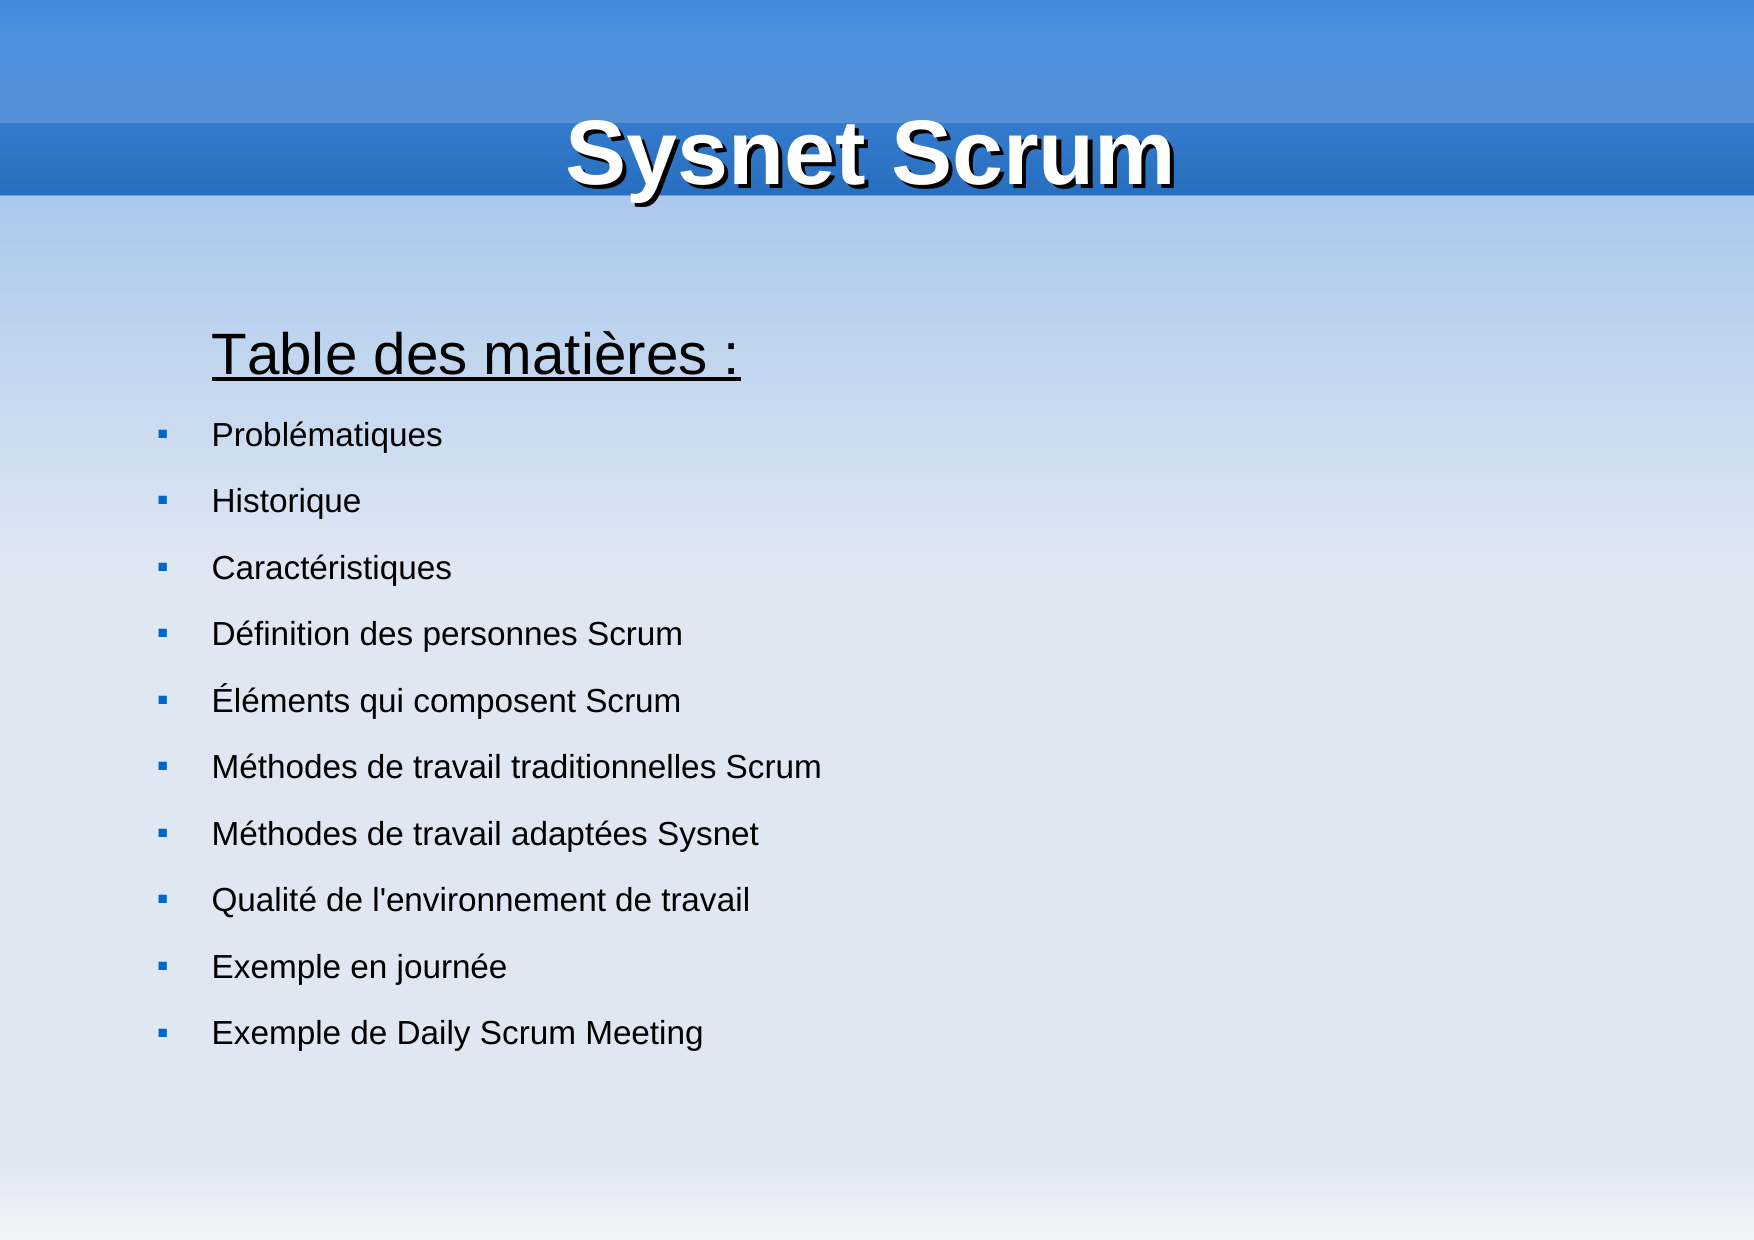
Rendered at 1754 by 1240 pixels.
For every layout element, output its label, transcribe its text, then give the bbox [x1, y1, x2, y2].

title Sysnet Scrum [135, 59, 1608, 247]
picture [0, 0, 1754, 1240]
list Table des matières : Problématiques Historique Caractéristiques Définition des personnes Scrum Éléments qui composent Scrum Méthodes de travail traditionnelles Scrum Méthodes de travail adaptées Sysnet Qualité de l'environnement de travail Exemple en journée Exemple de Daily Scrum Meeting [140, 321, 1614, 1062]
